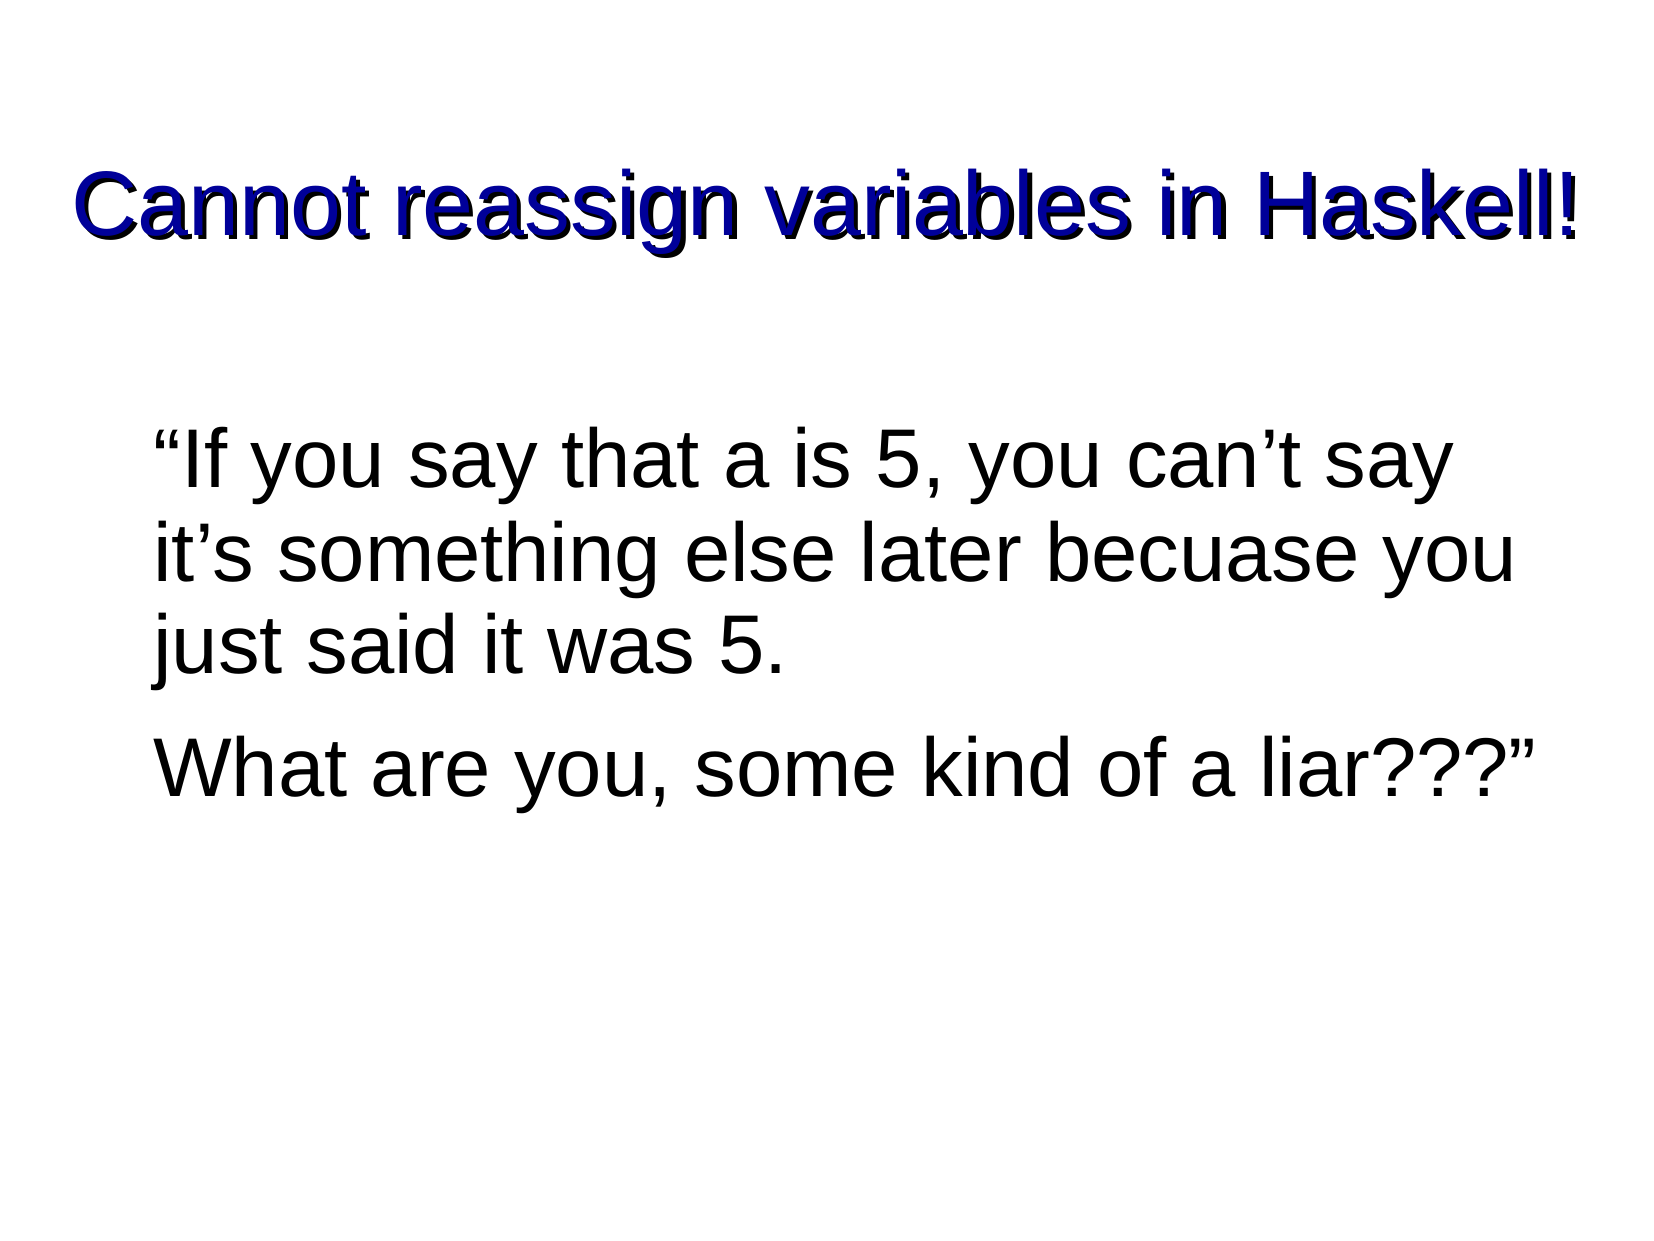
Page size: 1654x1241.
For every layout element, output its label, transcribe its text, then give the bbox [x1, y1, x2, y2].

title Cannot reassign variables in Haskell! [70, 100, 1583, 308]
list “If you say that a is 5, you can’t say it’s something else later becuase you just said it was 5. What are you, some kind of a liar???” [82, 290, 1571, 1010]
